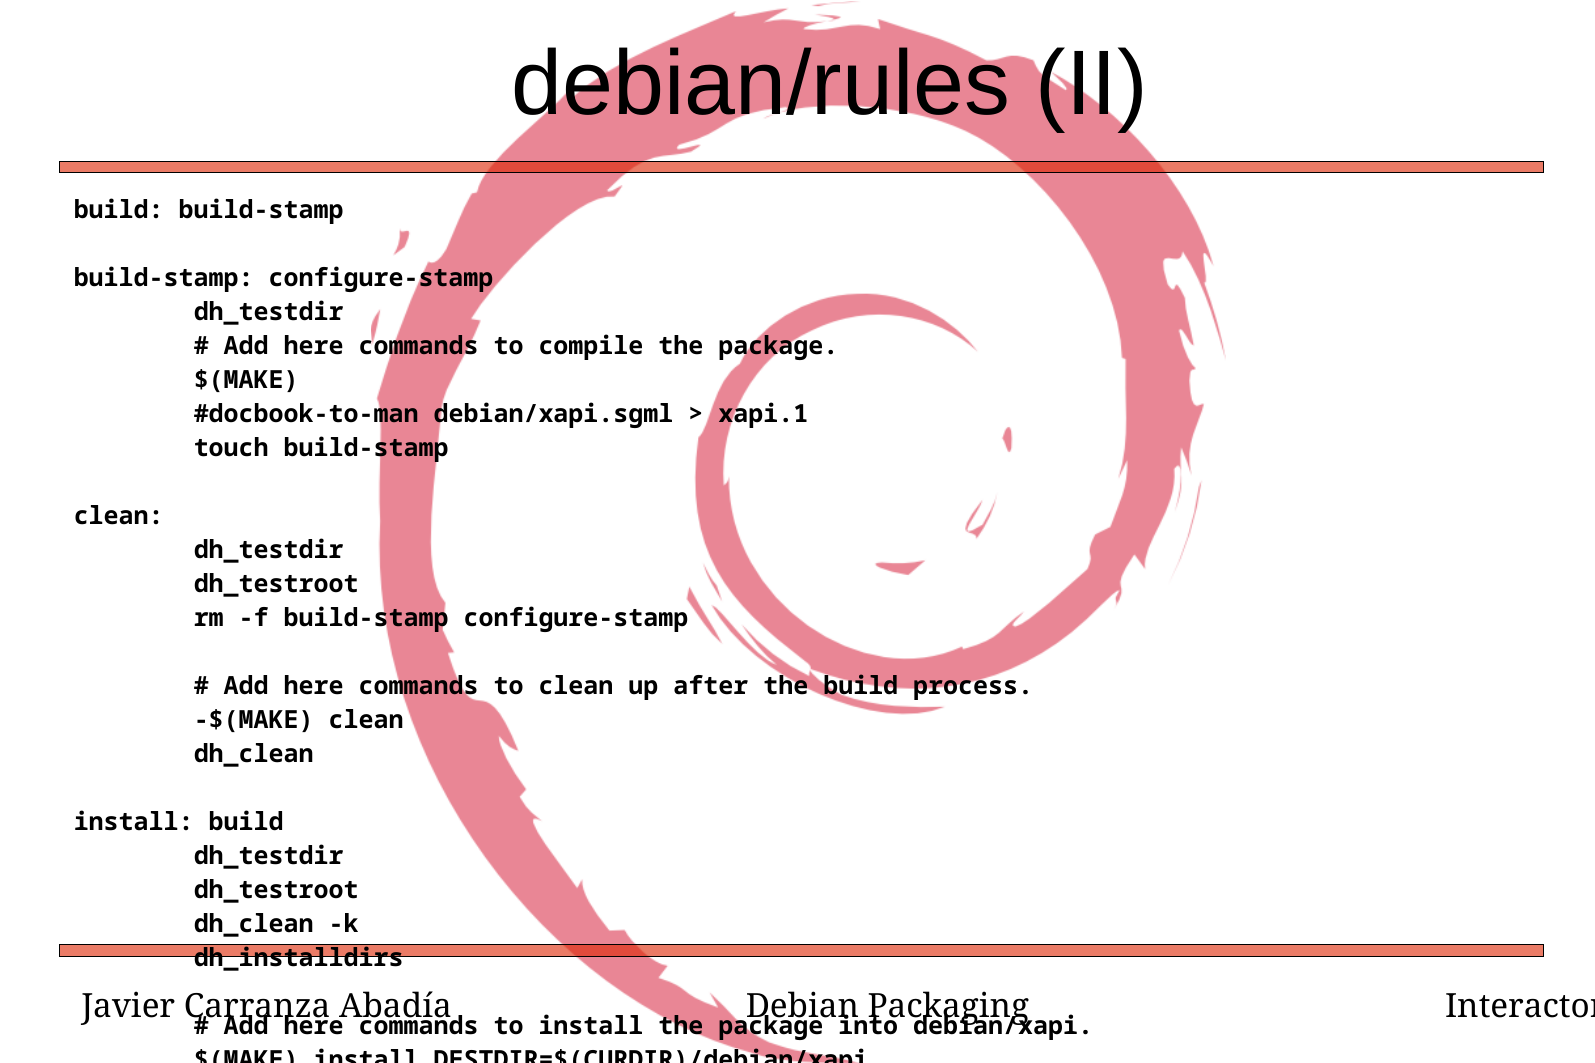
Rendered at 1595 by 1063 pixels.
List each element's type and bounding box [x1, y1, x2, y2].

picture [371, 957, 1226, 1063]
picture [498, 1053, 504, 1063]
picture [371, 1001, 377, 1015]
picture [438, 1053, 444, 1063]
picture [633, 1053, 639, 1063]
text_box [59, 944, 1544, 957]
picture [371, 1, 1226, 161]
picture [371, 173, 1226, 944]
text_box [59, 161, 1544, 173]
